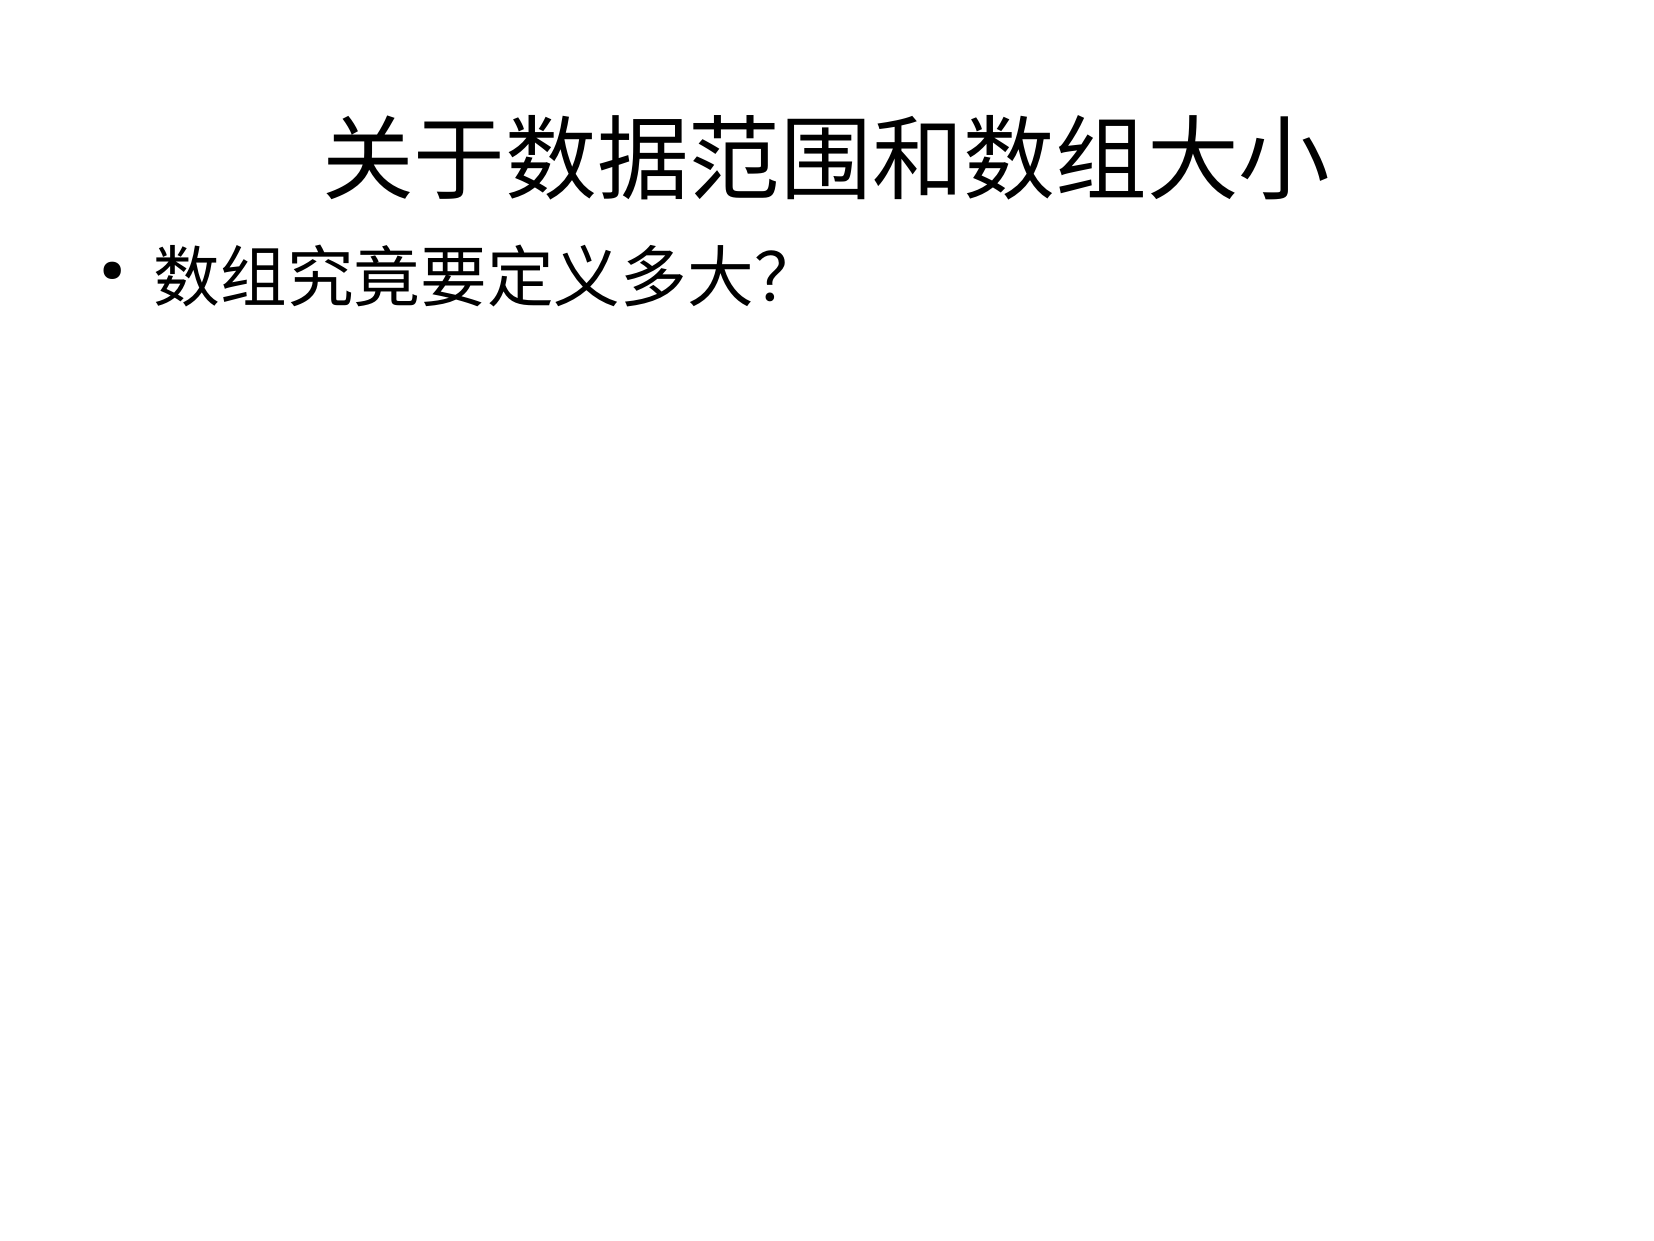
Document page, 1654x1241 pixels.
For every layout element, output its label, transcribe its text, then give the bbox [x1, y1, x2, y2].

title 关于数据范围和数组大小 [82, 49, 1571, 224]
list 数组究竟要定义多大？ [82, 224, 1571, 1217]
